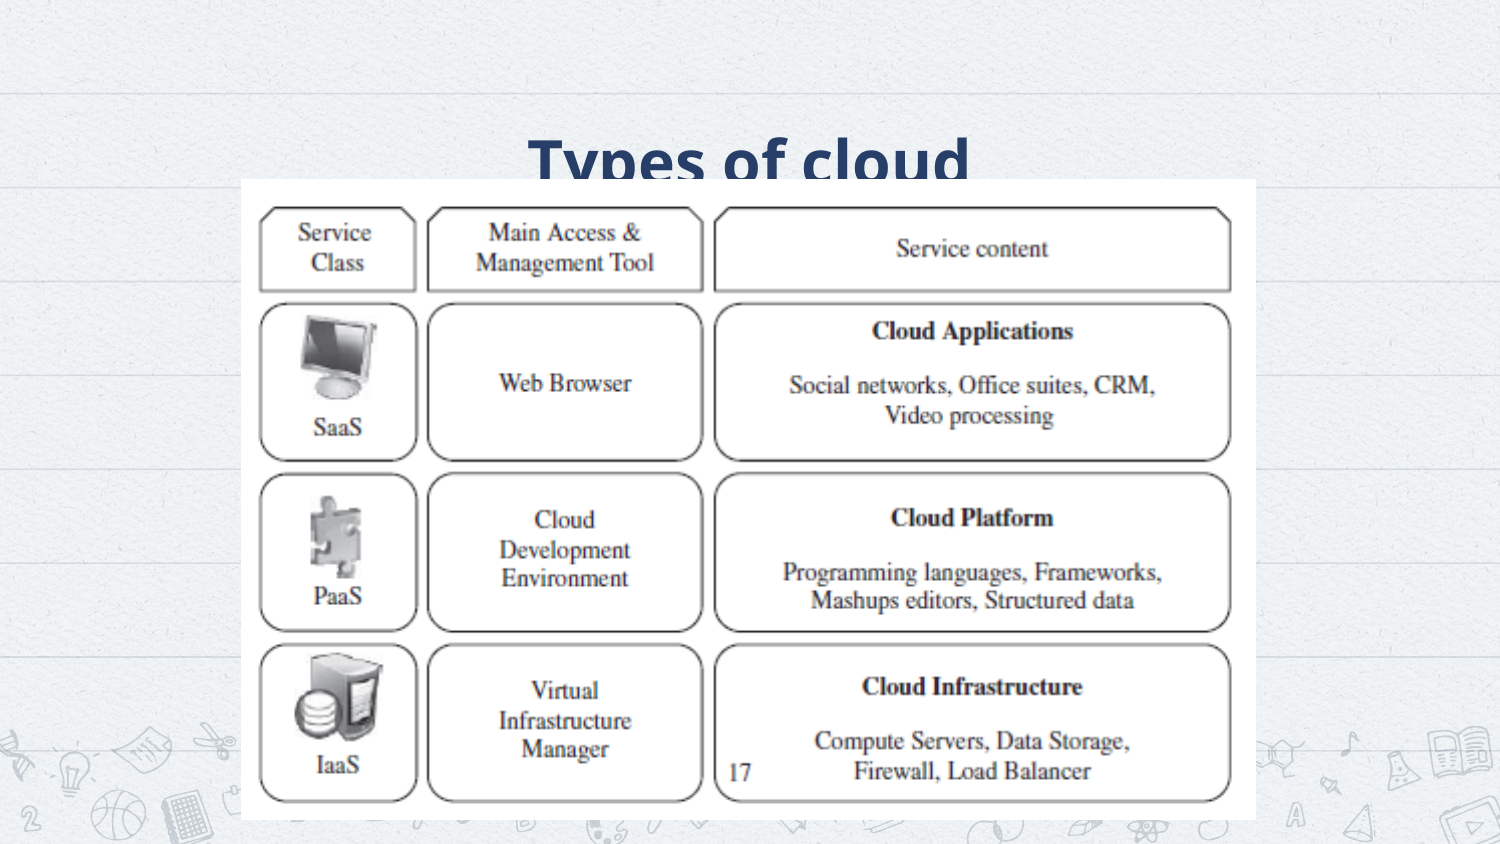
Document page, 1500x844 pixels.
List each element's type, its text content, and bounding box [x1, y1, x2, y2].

picture [241, 179, 1256, 820]
title Types of cloud [87, 29, 1419, 156]
